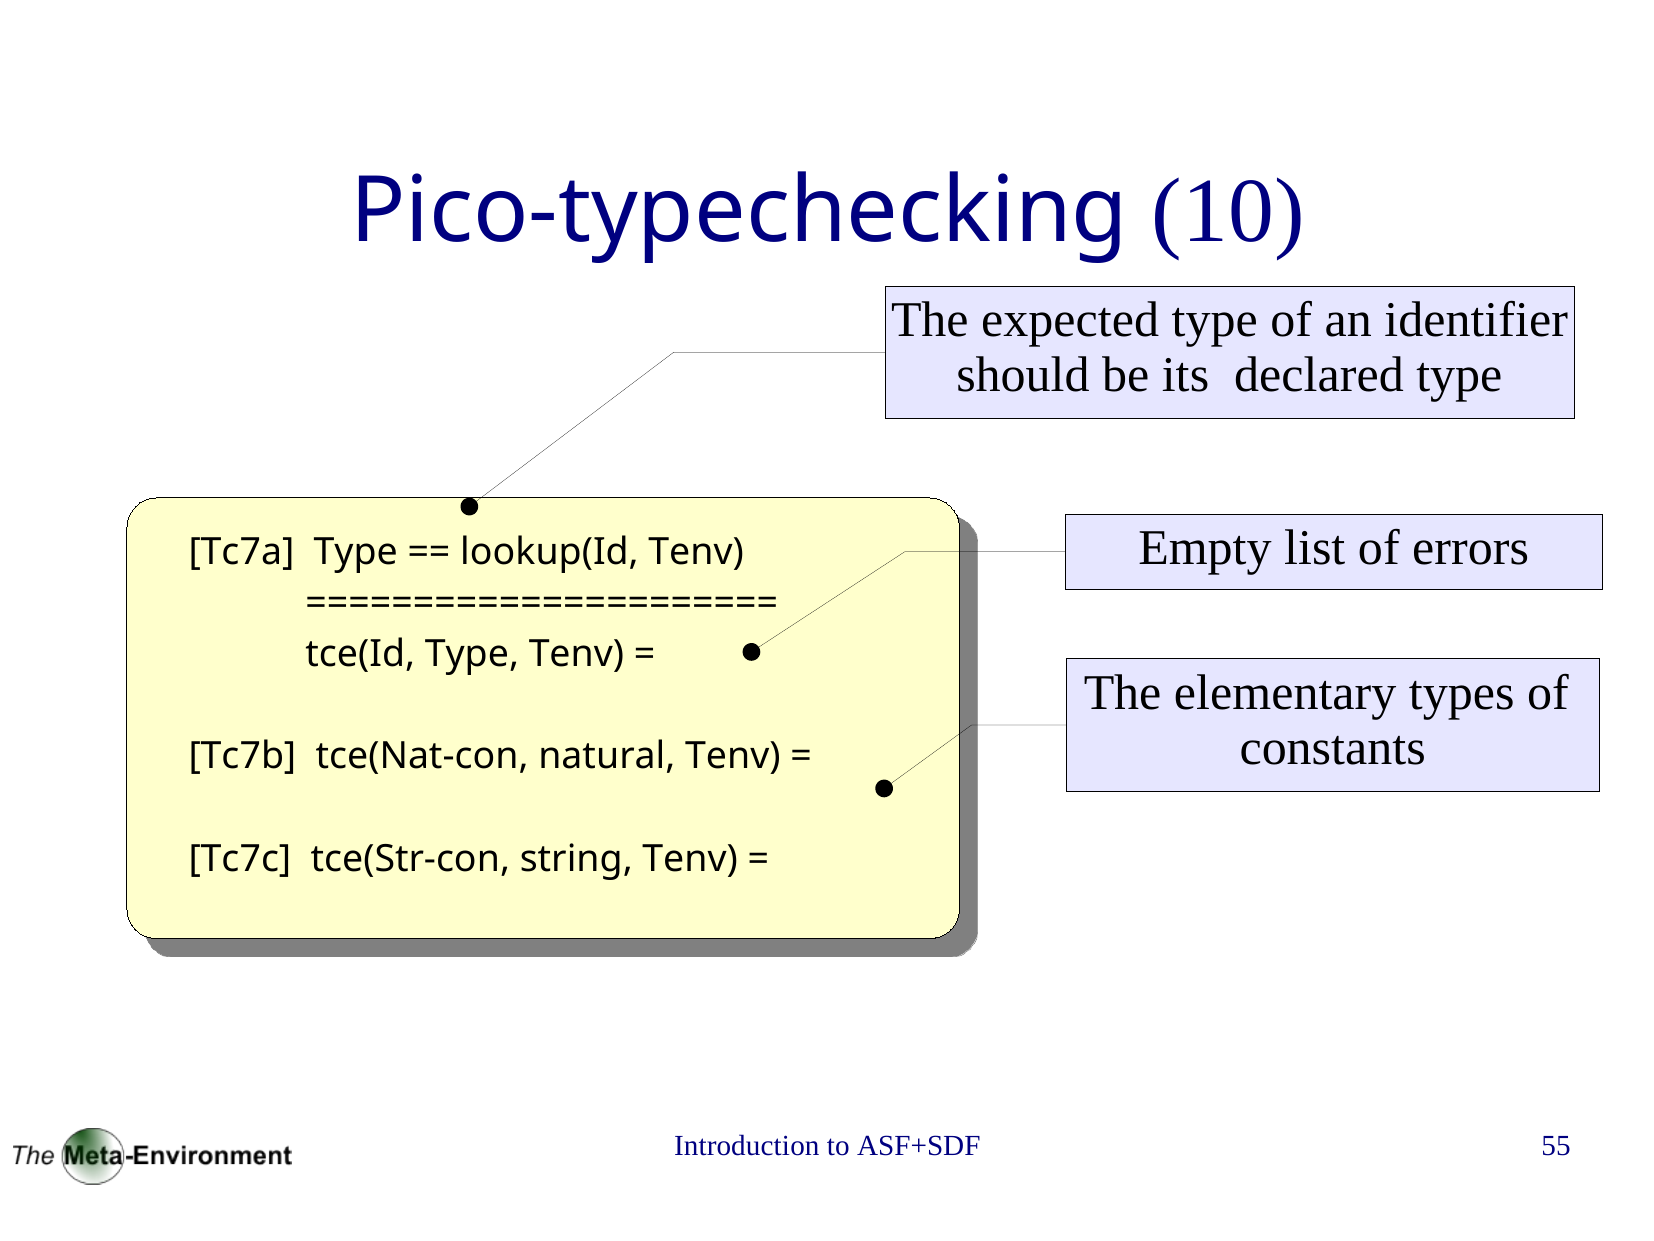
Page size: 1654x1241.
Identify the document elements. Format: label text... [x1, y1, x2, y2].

title Pico-typechecking (10) [121, 102, 1534, 311]
text_box [Tc7a] Type == lookup(Id, Tenv) ====================== tce(Id, Type, Tenv) = [Tc7b] tce(Nat-con, natural, Tenv) = [Tc7c] tce(Str-con, string, Tenv) = [173, 517, 927, 1003]
text_box [126, 497, 960, 939]
text_box The expected type of an identifier should be its declared type [885, 286, 1575, 419]
text_box Empty list of errors [1065, 514, 1603, 590]
picture [13, 1128, 292, 1185]
text_box The elementary types of constants [1066, 658, 1600, 792]
